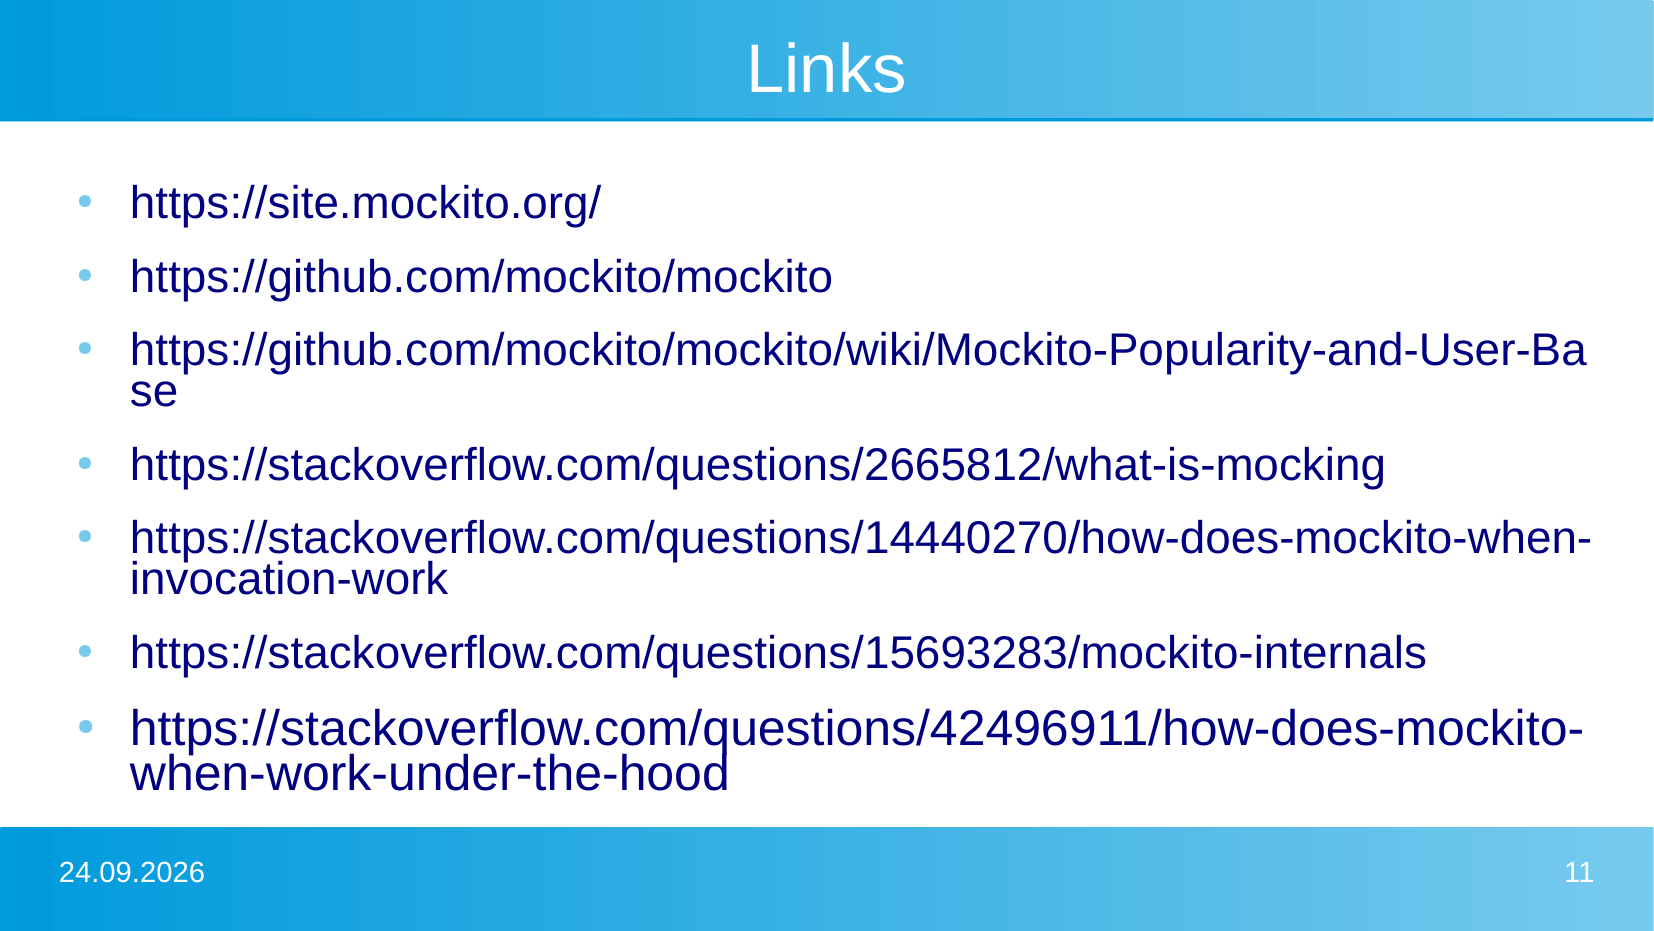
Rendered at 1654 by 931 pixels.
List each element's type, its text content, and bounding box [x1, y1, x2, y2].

list https://site.mockito.org/ https://github.com/mockito/mockito https://github.com/mockito/mockito/wiki/Mockito-Popularity-and-User-Base https://stackoverflow.com/questions/2665812/what-is-mocking https://stackoverflow.com/questions/14440270/how-does-mockito-when-invocation-work https://stackoverflow.com/questions/15693283/mockito-internals https://stackoverflow.com/questions/42496911/how-does-mockito-when-work-under-the-hood [59, 177, 1595, 768]
title Links [59, 29, 1595, 108]
